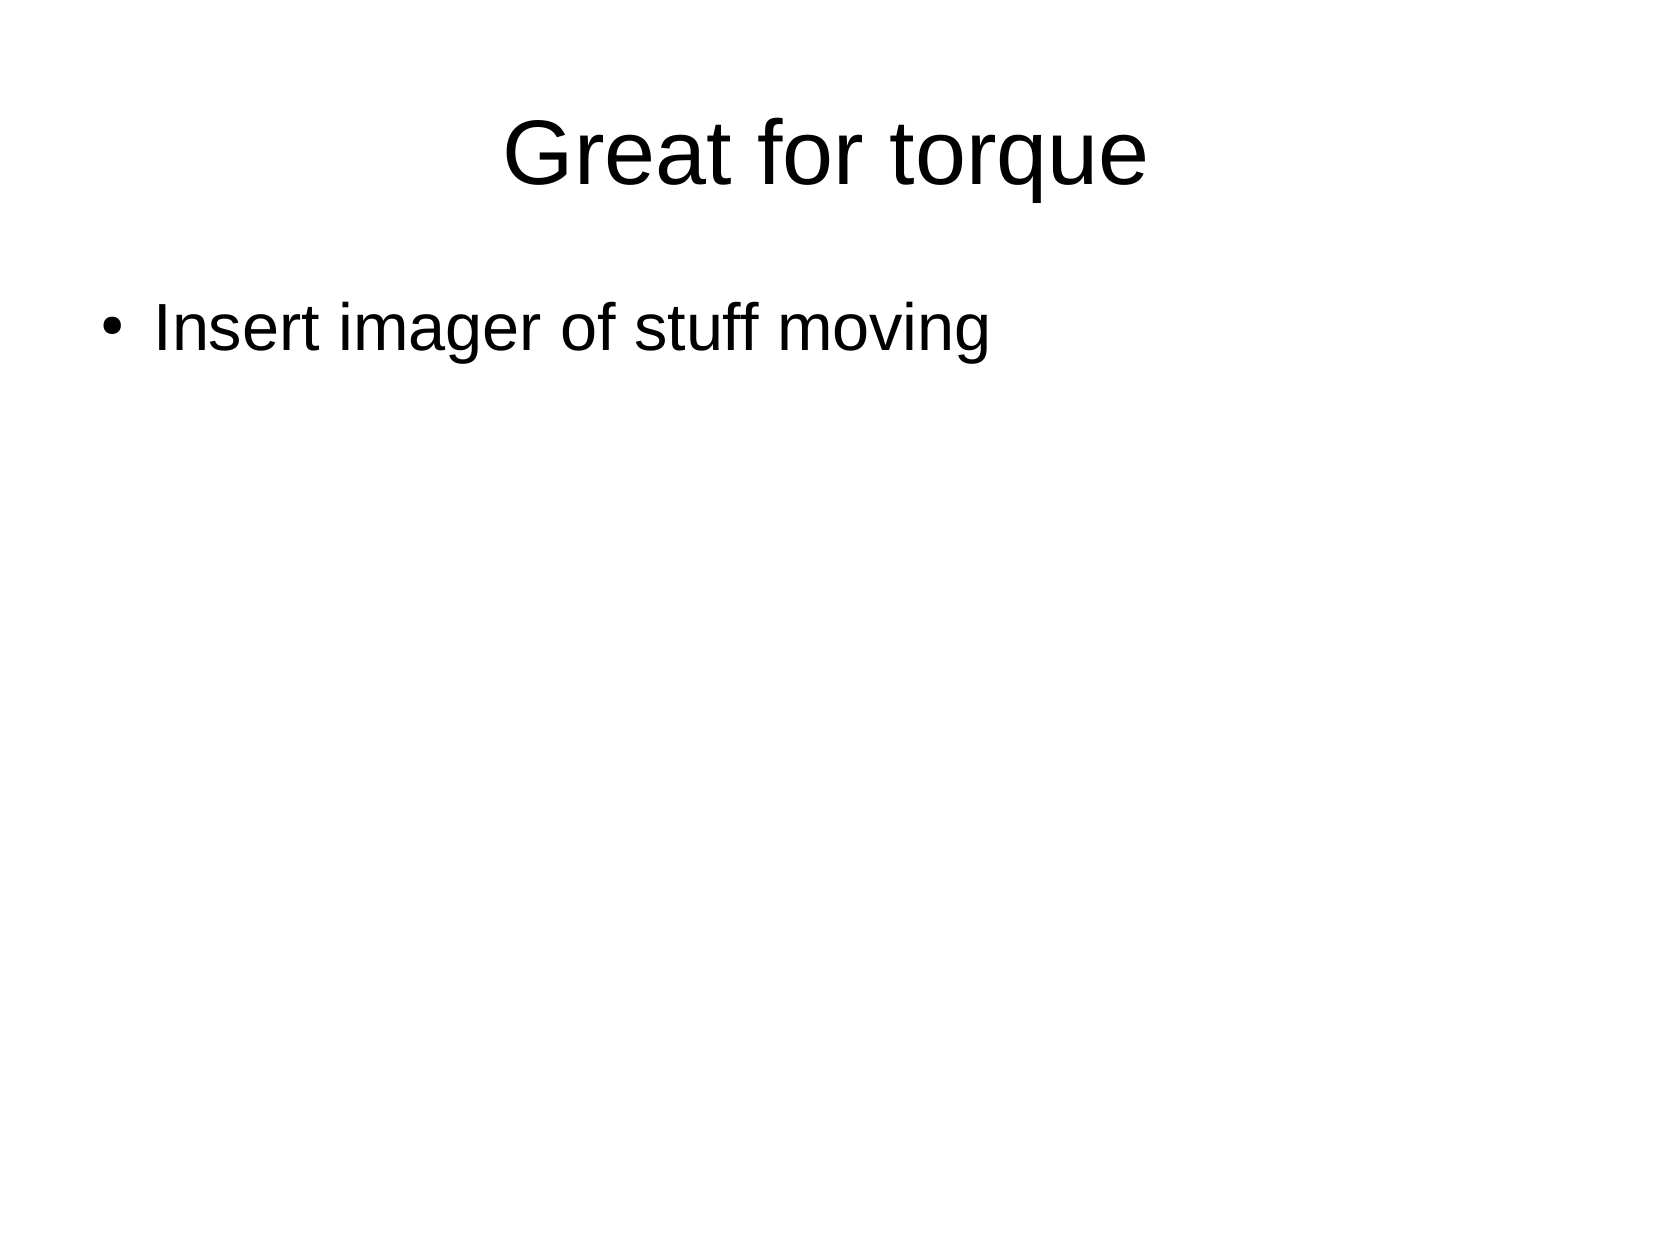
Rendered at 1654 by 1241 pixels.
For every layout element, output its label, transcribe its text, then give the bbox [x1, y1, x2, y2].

list Insert imager of stuff moving [82, 290, 1571, 1010]
title Great for torque [82, 49, 1571, 257]
